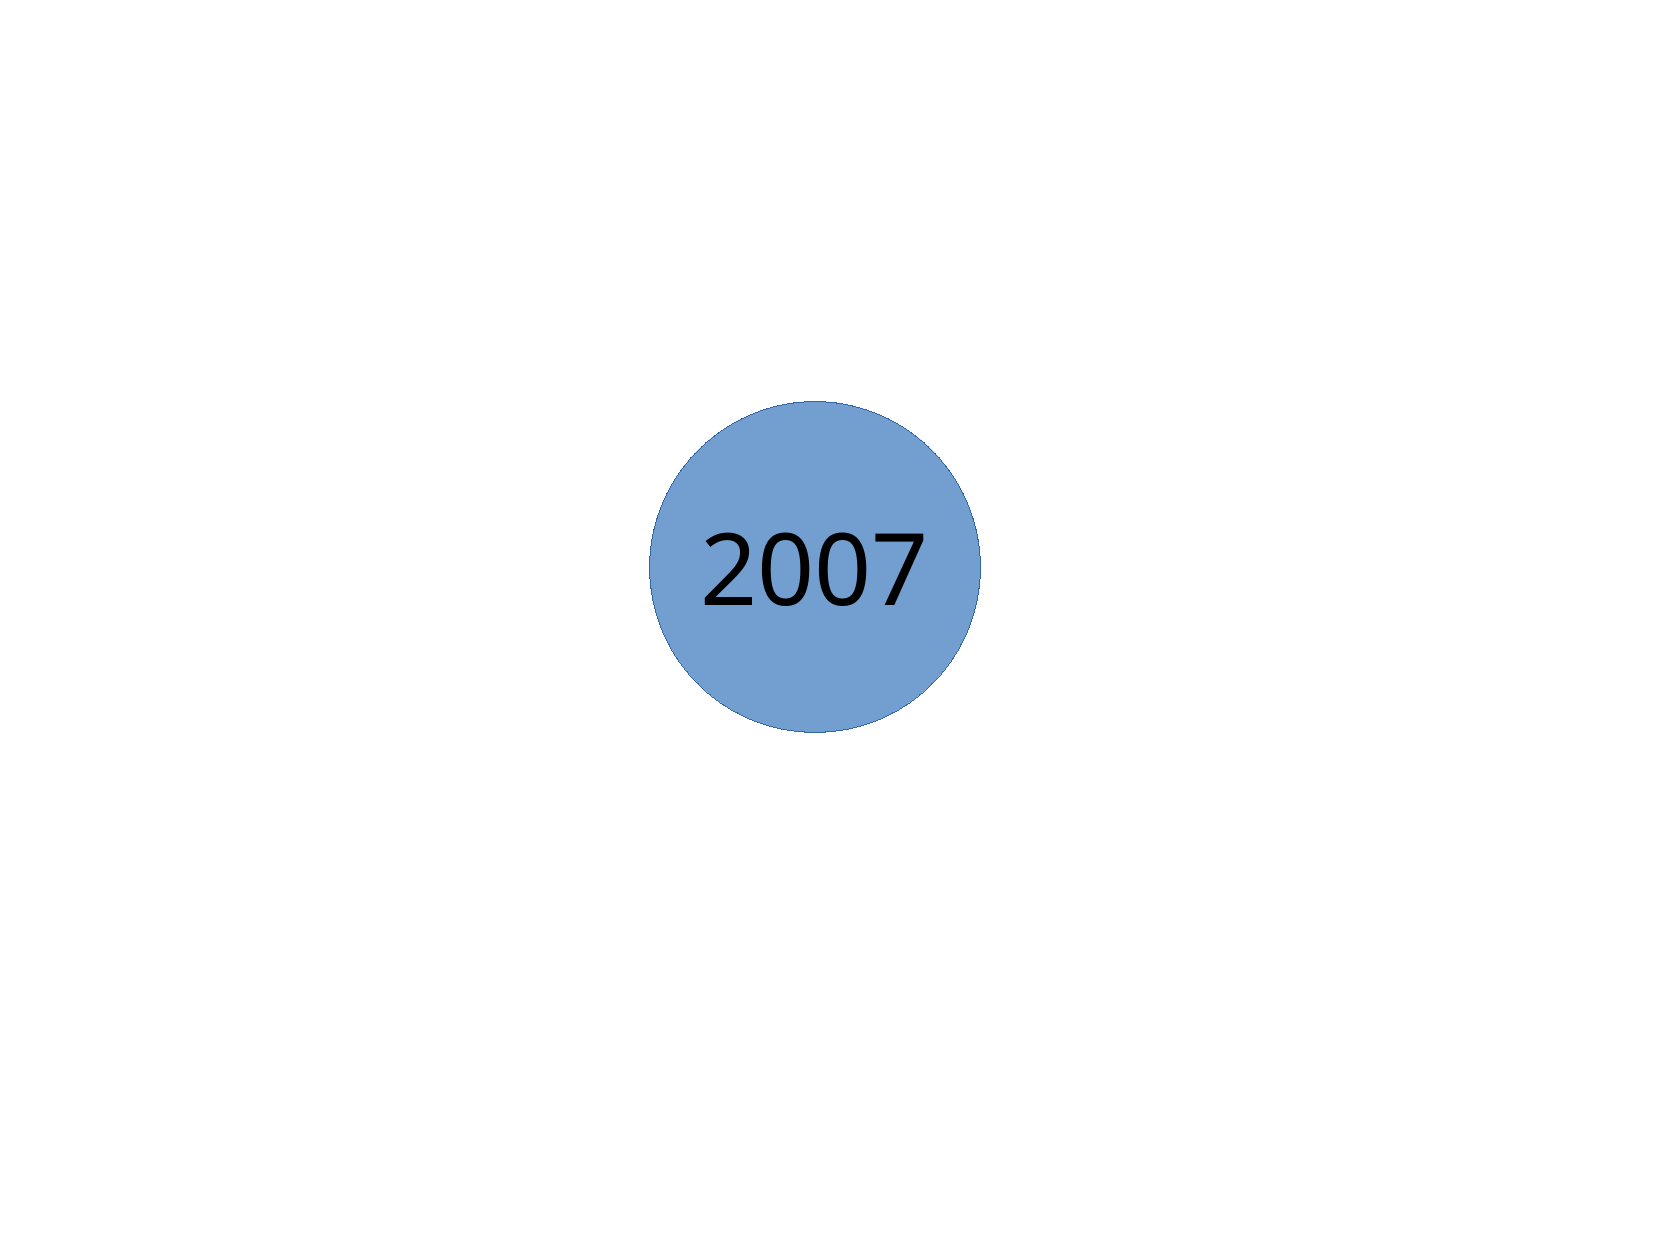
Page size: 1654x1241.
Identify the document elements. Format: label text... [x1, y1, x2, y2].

text_box 2007 [649, 401, 981, 733]
